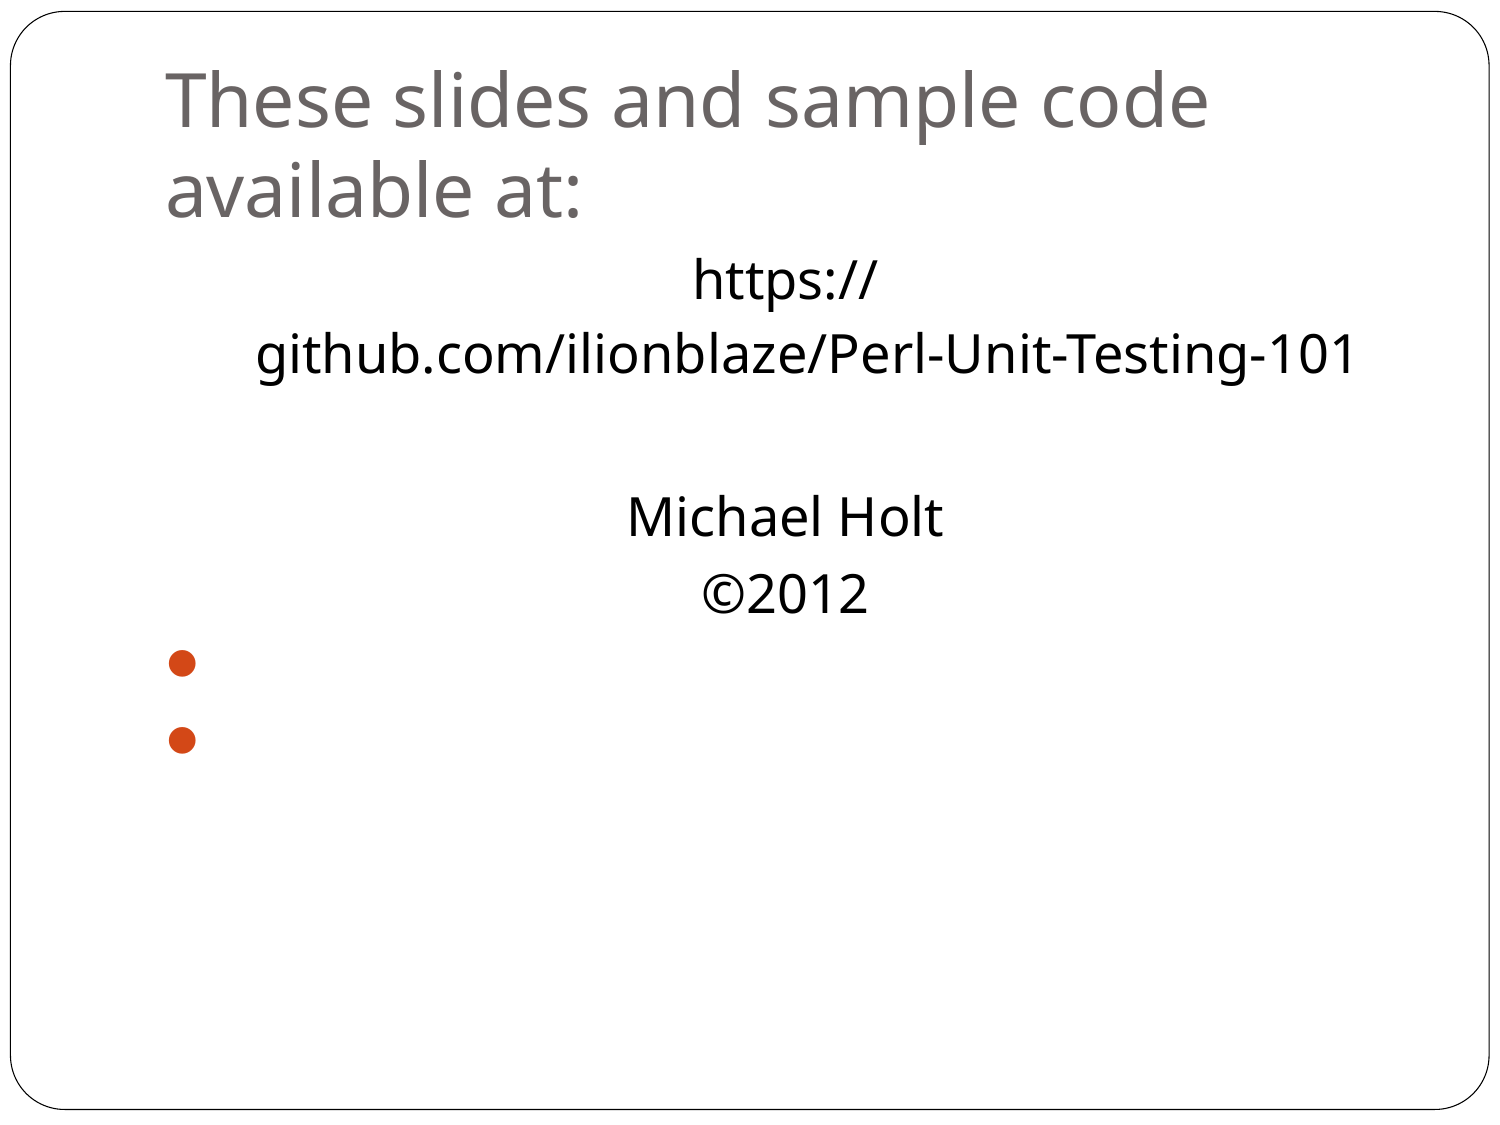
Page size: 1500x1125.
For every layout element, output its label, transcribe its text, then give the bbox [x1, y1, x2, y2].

title These slides and sample code available at: [150, 45, 1426, 233]
list https://github.com/ilionblaze/Perl-Unit-Testing-101 Michael Holt ©2012 [150, 237, 1426, 988]
